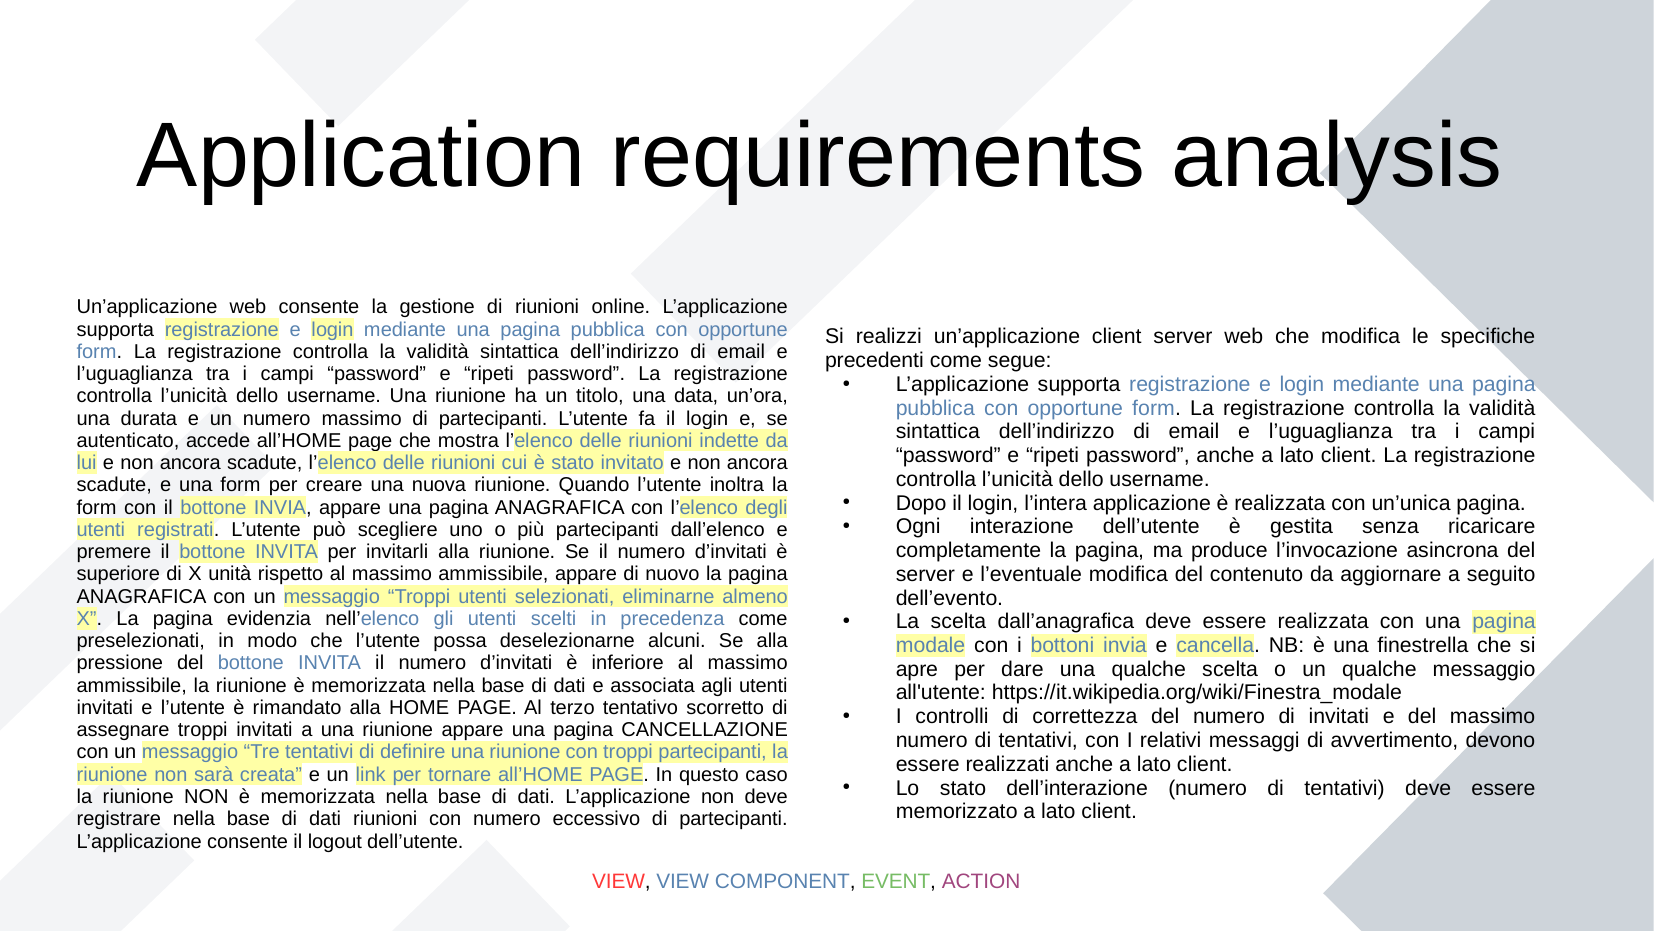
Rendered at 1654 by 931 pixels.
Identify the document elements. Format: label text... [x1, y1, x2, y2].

list Si realizzi un’applicazione client server web che modifica le specifiche precedenti come segue: L’applicazione supporta registrazione e login mediante una pagina pubblica con opportune form. La registrazione controlla la validità sintattica dell’indirizzo di email e l’uguaglianza tra i campi “password” e “ripeti password”, anche a lato client. La registrazione controlla l’unicità dello username. Dopo il login, l’intera applicazione è realizzata con un’unica pagina. Ogni interazione dell’utente è gestita senza ricaricare completamente la pagina, ma produce l’invocazione asincrona del server e l’eventuale modifica del contenuto da aggiornare a seguito dell’evento. La scelta dall’anagrafica deve essere realizzata con una pagina modale con i bottoni invia e cancella. NB: è una finestrella che si apre per dare una qualche scelta o un qualche messaggio all'utente: https://it.wikipedia.org/wiki/Finestra_modale I controlli di correttezza del numero di invitati e del massimo numero di tentativi, con I relativi messaggi di avvertimento, devono essere realizzati anche a lato client. Lo stato dell’interazione (numero di tentativi) deve essere memorizzato a lato client. [825, 285, 1536, 862]
title Application requirements analysis [76, 0, 1565, 428]
text_box VIEW, VIEW COMPONENT, EVENT, ACTION [74, 862, 1538, 901]
list Un’applicazione web consente la gestione di riunioni online. L’applicazione supporta registrazione e login mediante una pagina pubblica con opportune form. La registrazione controlla la validità sintattica dell’indirizzo di email e l’uguaglianza tra i campi “password” e “ripeti password”. La registrazione controlla l’unicità dello username. Una riunione ha un titolo, una data, un’ora, una durata e un numero massimo di partecipanti. L’utente fa il login e, se autenticato, accede all’HOME page che mostra l’elenco delle riunioni indette da lui e non ancora scadute, l’elenco delle riunioni cui è stato invitato e non ancora scadute, e una form per creare una nuova riunione. Quando l’utente inoltra la form con il bottone INVIA, appare una pagina ANAGRAFICA con l’elenco degli utenti registrati. L’utente può scegliere uno o più partecipanti dall’elenco e premere il bottone INVITA per invitarli alla riunione. Se il numero d’invitati è superiore di X unità rispetto al massimo ammissibile, appare di nuovo la pagina ANAGRAFICA con un messaggio “Troppi utenti selezionati, eliminarne almeno X”. La pagina evidenzia nell’elenco gli utenti scelti in precedenza come preselezionati, in modo che l’utente possa deselezionarne alcuni. Se alla pressione del bottone INVITA il numero d’invitati è inferiore al massimo ammissibile, la riunione è memorizzata nella base di dati e associata agli utenti invitati e l’utente è rimandato alla HOME PAGE. Al terzo tentativo scorretto di assegnare troppi invitati a una riunione appare una pagina CANCELLAZIONE con un messaggio “Tre tentativi di definire una riunione con troppi partecipanti, la riunione non sarà creata” e un link per tornare all’HOME PAGE. In questo caso la riunione NON è memorizzata nella base di dati. L’applicazione non deve registrare nella base di dati riunioni con numero eccessivo di partecipanti. L’applicazione consente il logout dell’utente. [76, 285, 788, 862]
